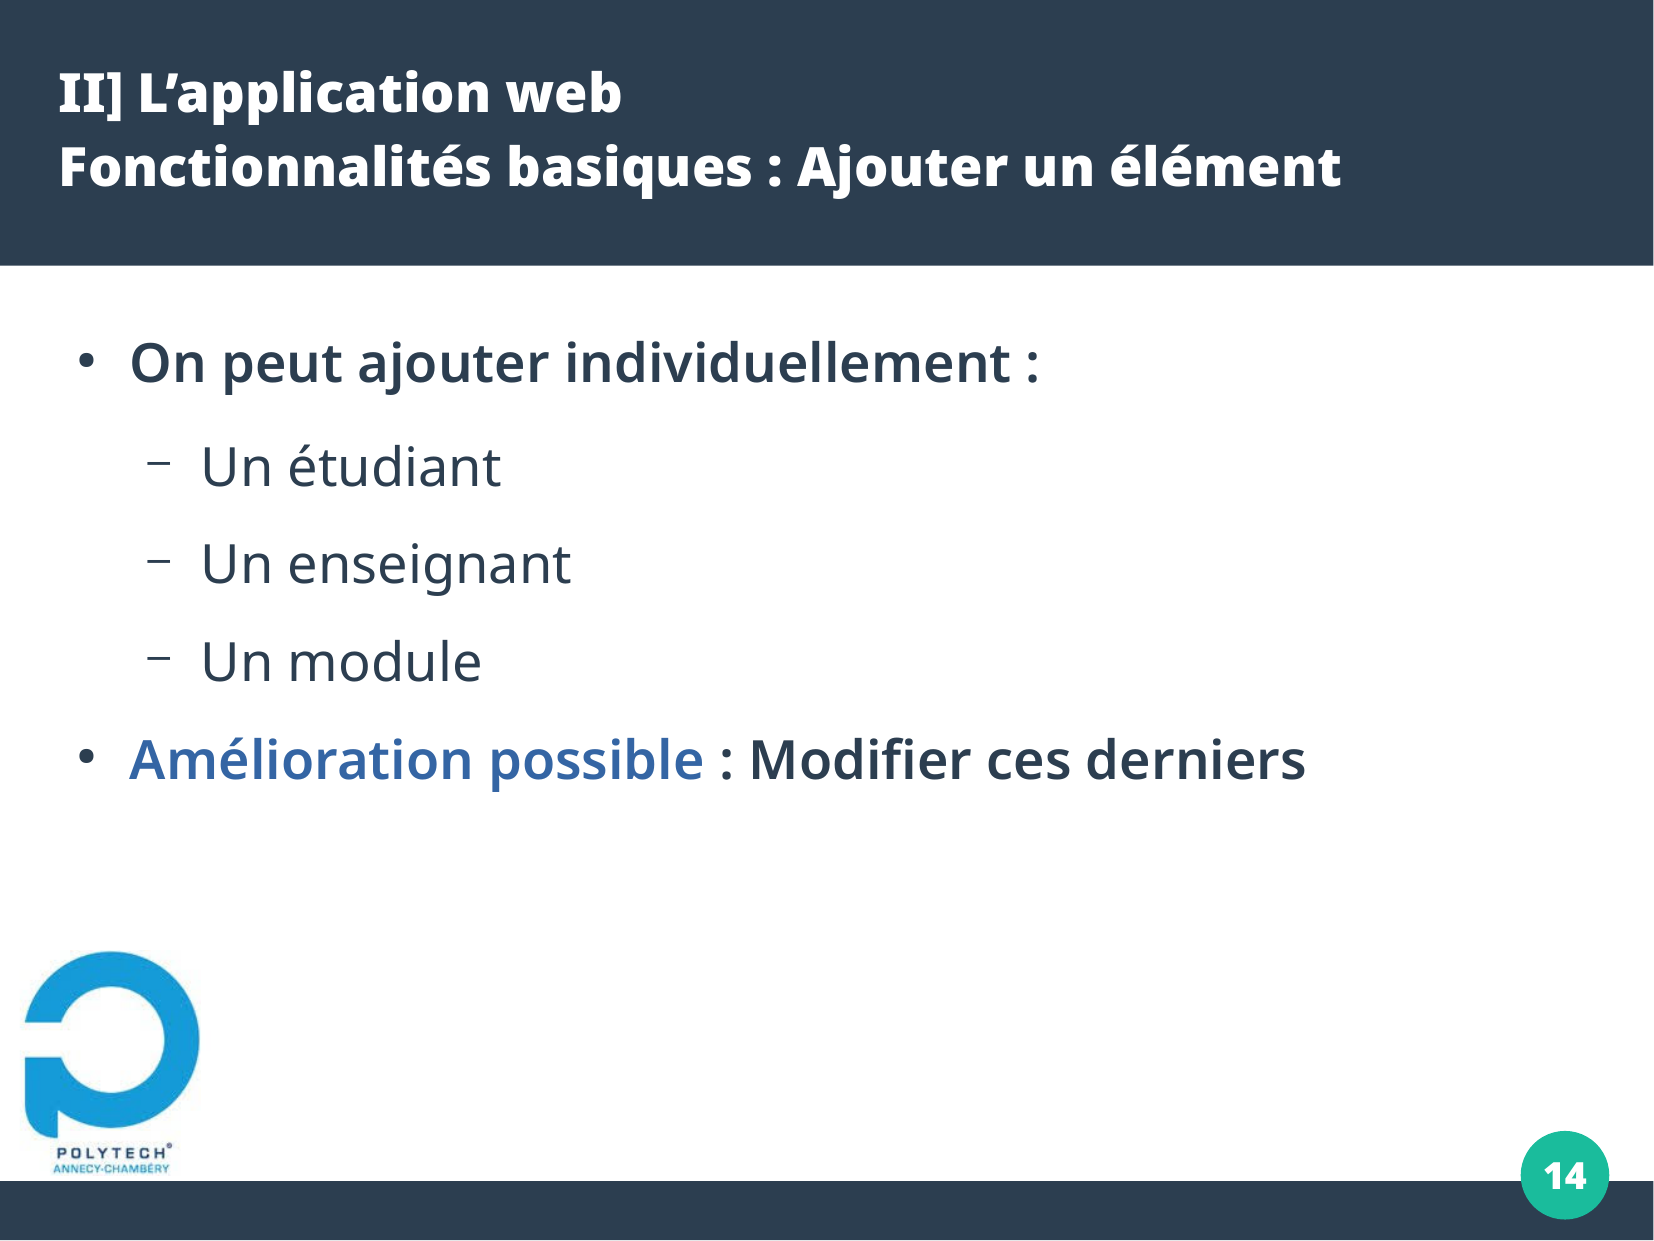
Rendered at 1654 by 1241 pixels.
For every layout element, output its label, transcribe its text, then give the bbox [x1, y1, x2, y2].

list On peut ajouter individuellement : Un étudiant Un enseignant Un module Amélioration possible : Modifier ces derniers [59, 324, 1595, 1152]
picture [0, 950, 226, 1176]
title II] L’application web Fonctionnalités basiques : Ajouter un élément [59, 49, 1595, 207]
